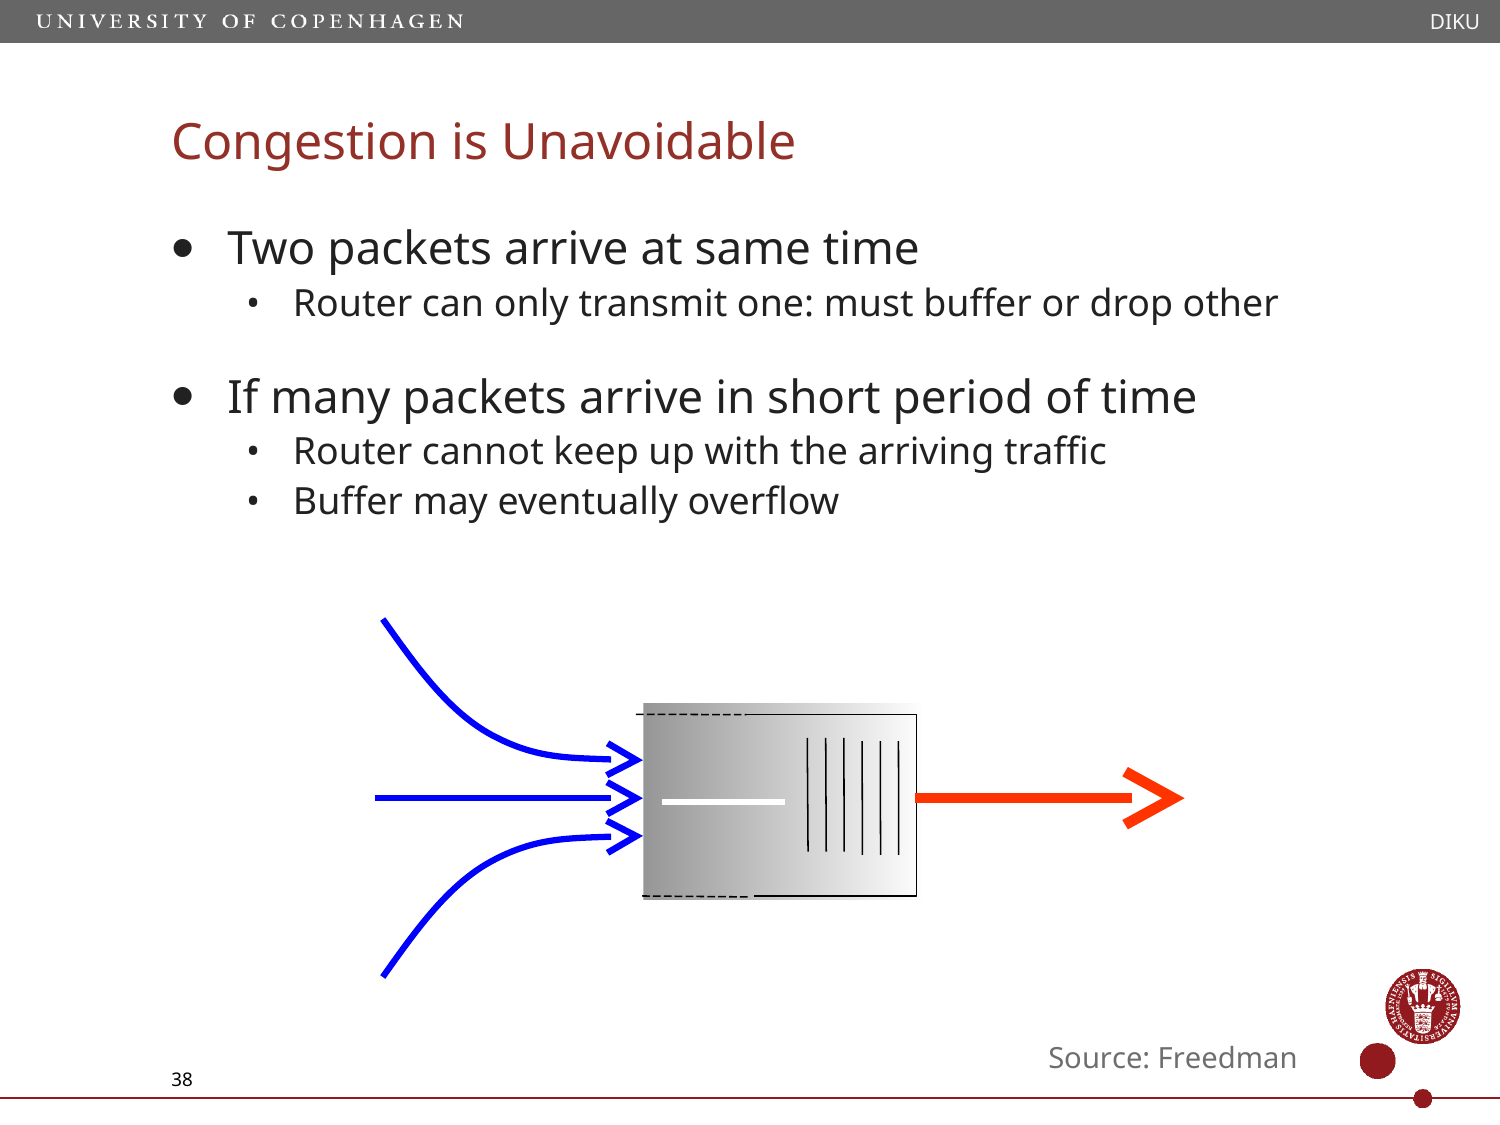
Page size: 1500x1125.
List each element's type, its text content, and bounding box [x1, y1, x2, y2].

text_box [643, 703, 922, 900]
title Congestion is Unavoidable [171, 75, 1329, 171]
text_box Source: Freedman [1033, 1031, 1341, 1083]
text_box DIKU [469, 0, 1495, 43]
text_box <number> [171, 1067, 522, 1092]
picture [0, 910, 1500, 1122]
list Two packets arrive at same time Router can only transmit one: must buffer or drop other If many packets arrive in short period of time Router cannot keep up with the arriving traffic Buffer may eventually overflow [171, 225, 1329, 900]
